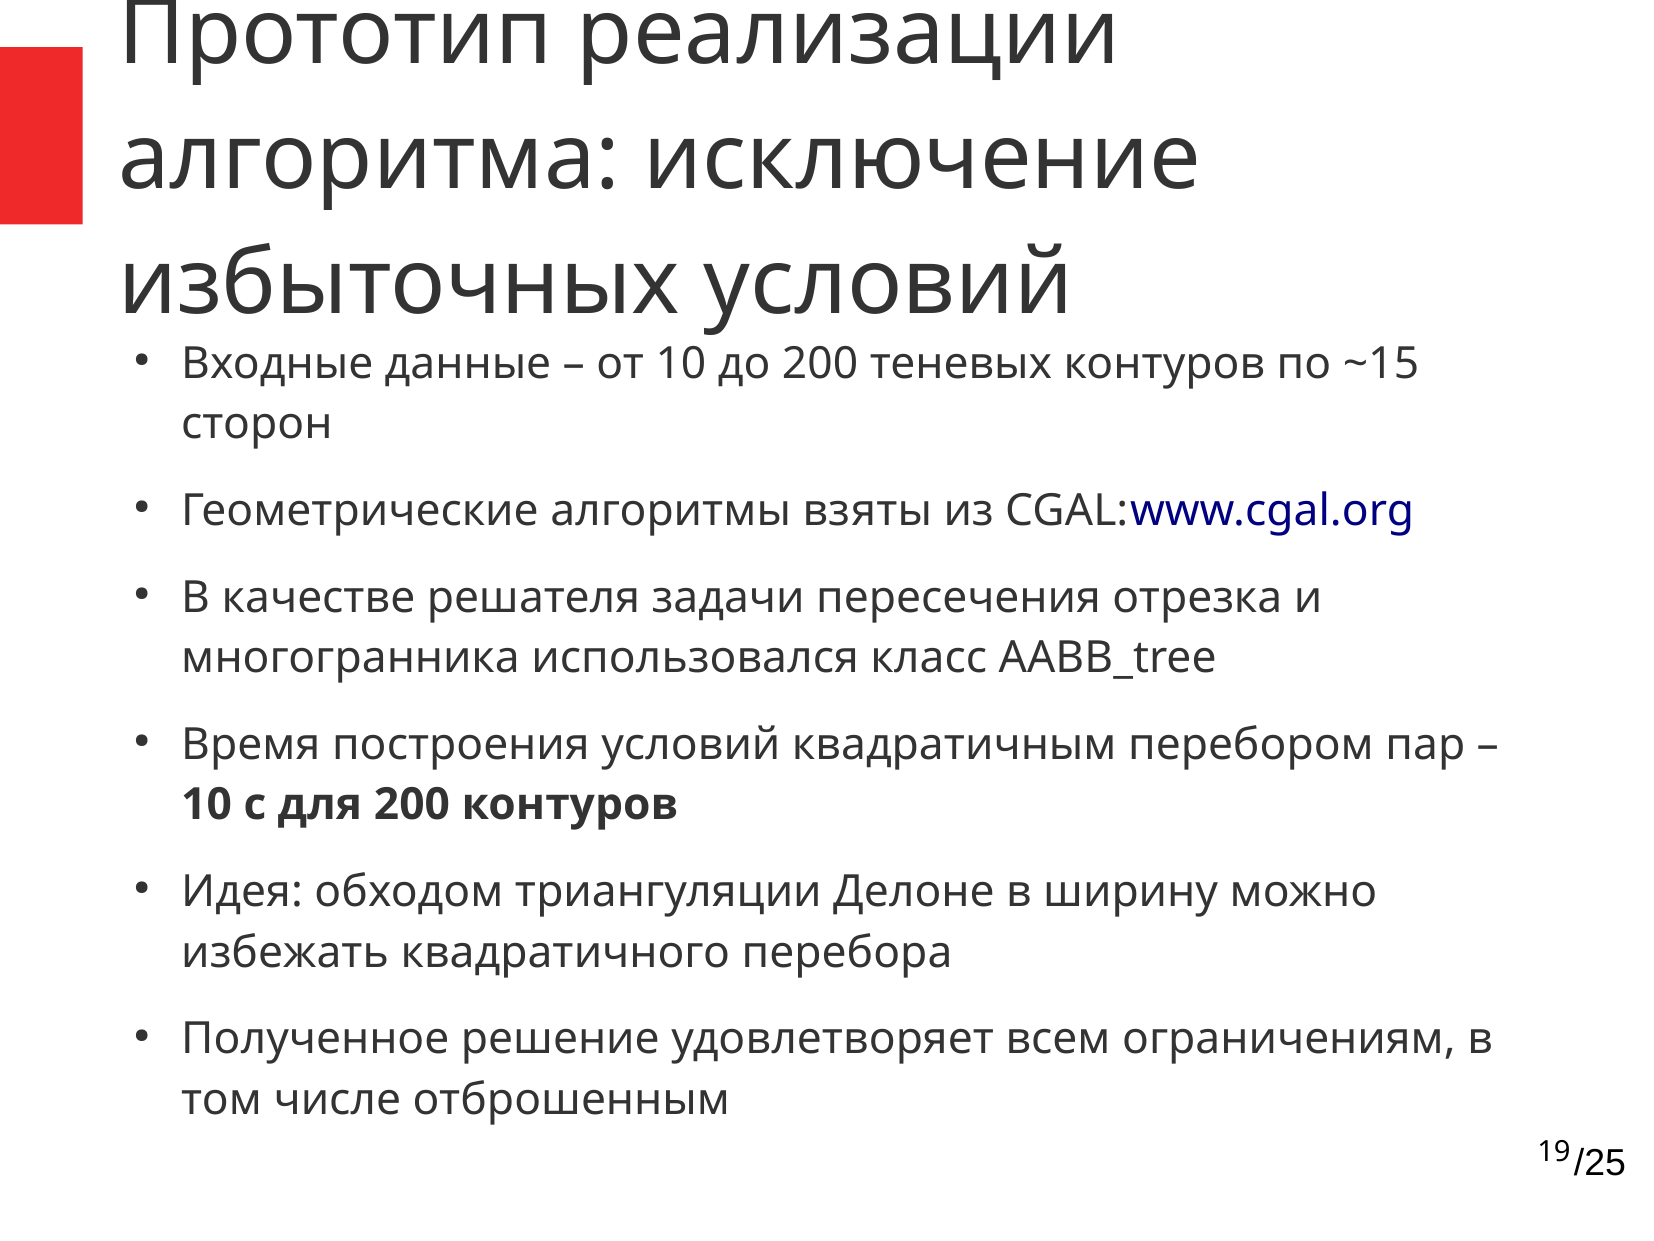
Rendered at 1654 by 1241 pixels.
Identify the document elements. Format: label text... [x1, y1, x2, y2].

title Прототип реализации алгоритма: исключение избыточных условий [118, 0, 1571, 314]
text_box /25 [1559, 1134, 1654, 1205]
list Входные данные – от 10 до 200 теневых контуров по ~15 сторон Геометрические алгоритмы взяты из CGAL:www.cgal.org В качестве решателя задачи пересечения отрезка и многогранника использовался класс AABB_tree Время построения условий квадратичным перебором пар – 10 с для 200 контуров Идея: обходом триангуляции Делоне в ширину можно избежать квадратичного перебора Полученное решение удовлетворяет всем ограничениям, в том числе отброшенным [118, 330, 1536, 1133]
